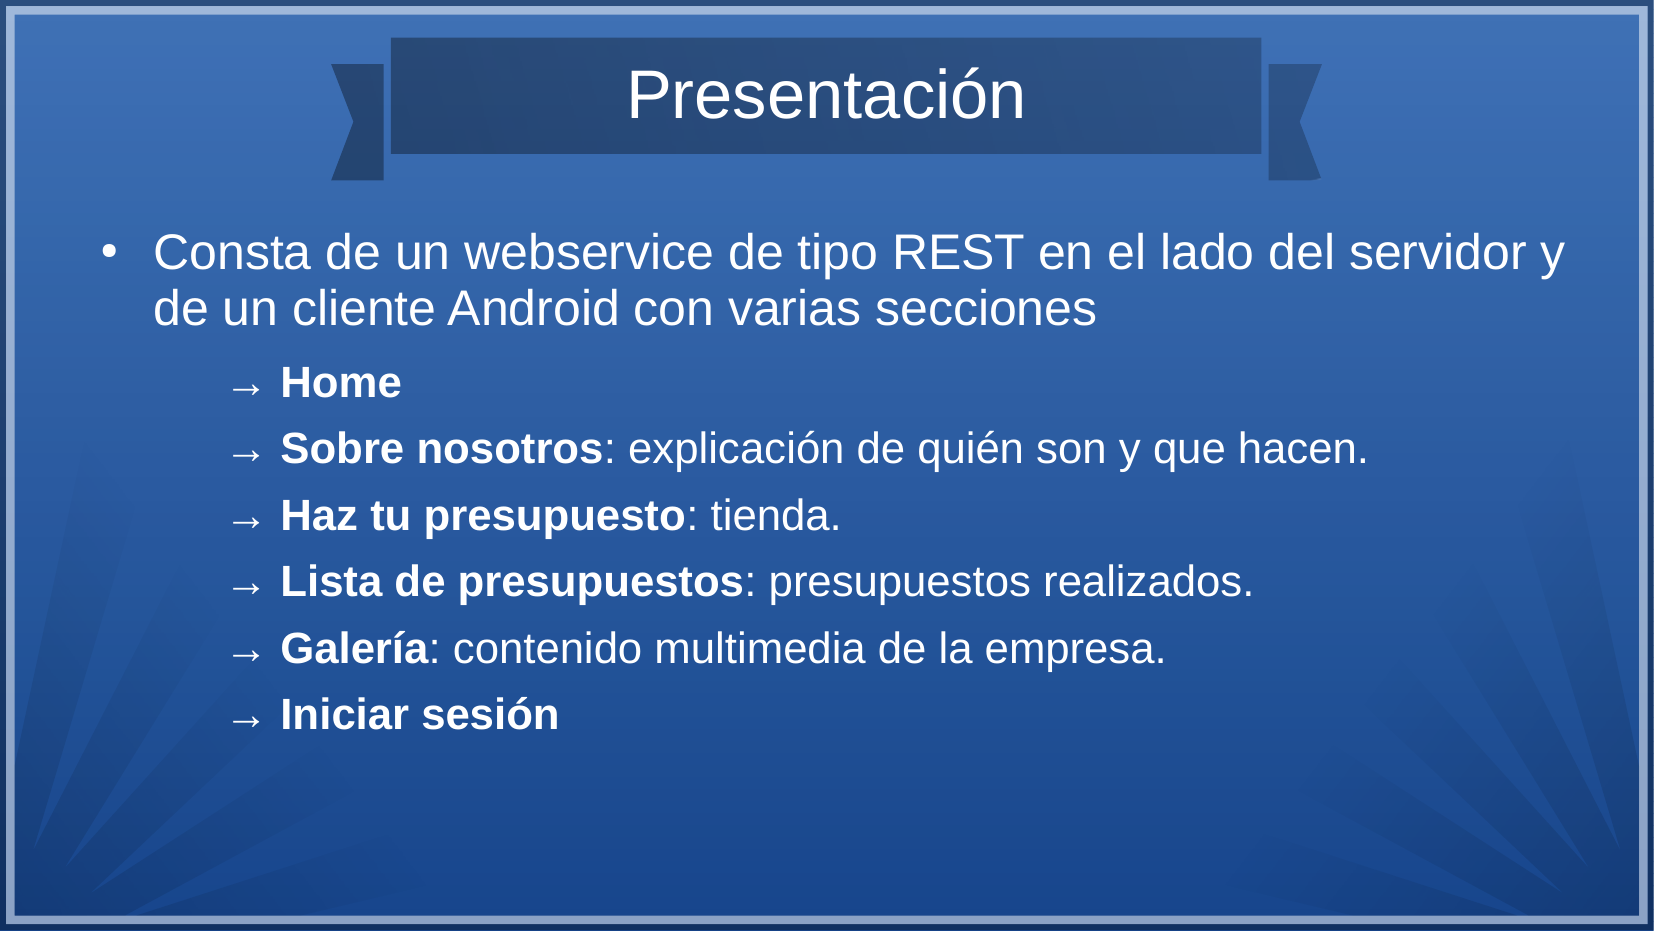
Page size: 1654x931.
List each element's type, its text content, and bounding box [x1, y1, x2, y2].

list Consta de un webservice de tipo REST en el lado del servidor y de un cliente Android con varias secciones → Home → Sobre nosotros: explicación de quién son y que hacen. → Haz tu presupuesto: tienda. → Lista de presupuestos: presupuestos realizados. → Galería: contenido multimedia de la empresa. → Iniciar sesión [82, 224, 1571, 848]
title Presentación [389, 35, 1264, 154]
